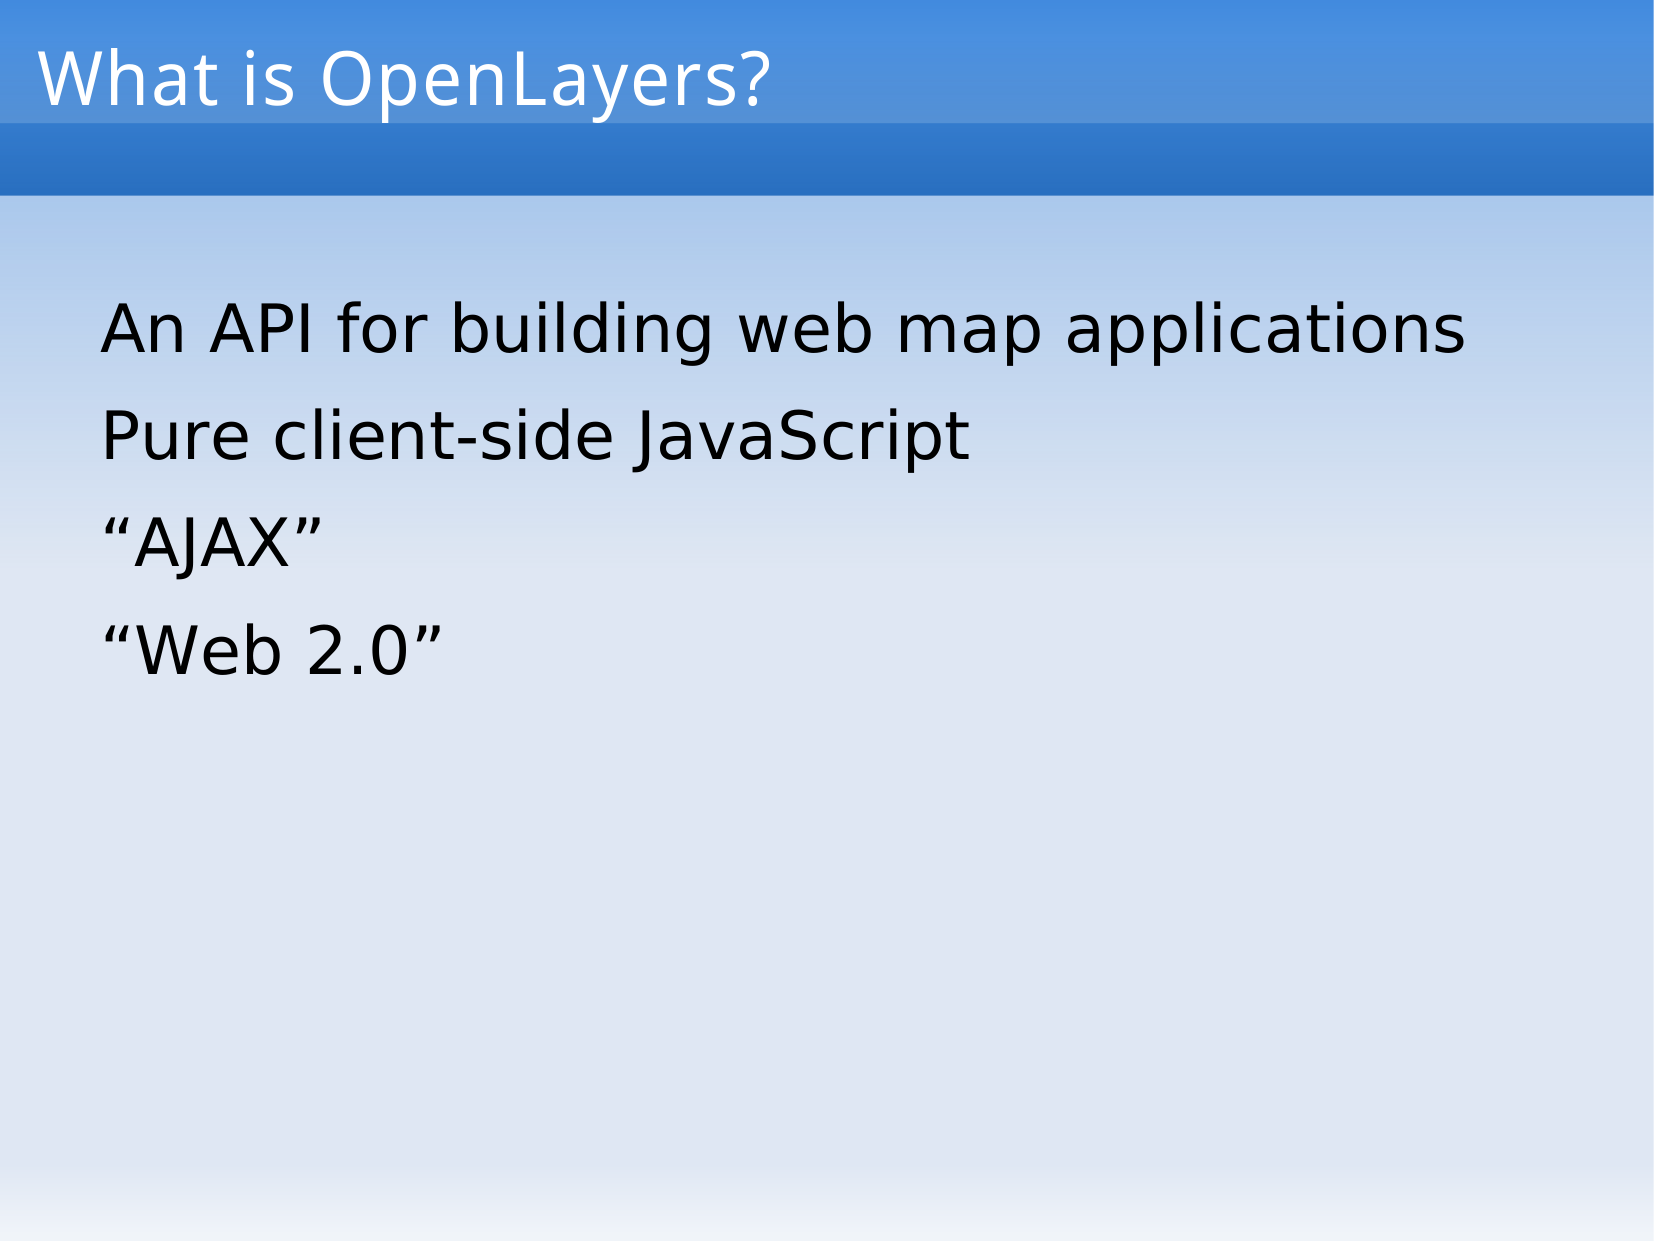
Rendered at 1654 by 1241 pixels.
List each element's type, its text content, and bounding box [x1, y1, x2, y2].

picture [0, 0, 1654, 1241]
list An API for building web map applications Pure client-side JavaScript “AJAX” “Web 2.0” [82, 290, 1571, 1109]
title What is OpenLayers? [37, 2, 1463, 151]
